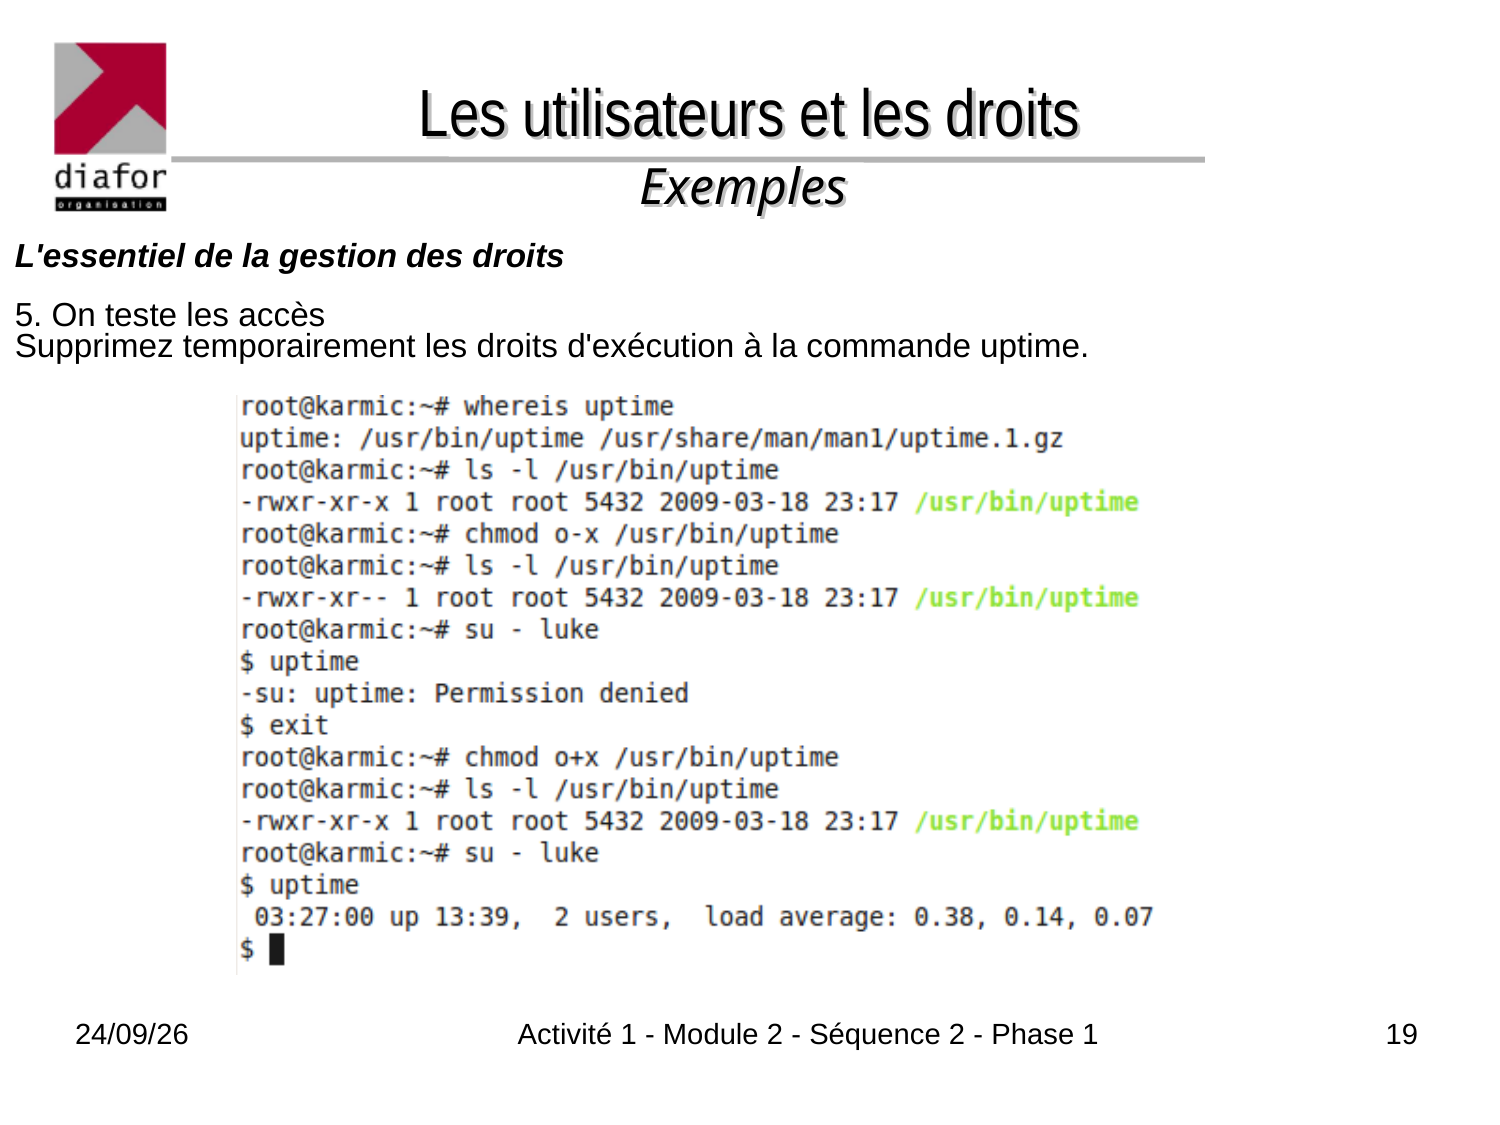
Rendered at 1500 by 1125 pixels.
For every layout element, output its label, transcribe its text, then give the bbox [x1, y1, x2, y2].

text_box L'essentiel de la gestion des droits [0, 236, 580, 282]
title Les utilisateurs et les droits Exemples [75, 45, 1426, 250]
text_box 5. On teste les accès Supprimez temporairement les droits d'exécution à la commande uptime. [0, 295, 1108, 371]
picture [236, 395, 1190, 975]
picture [53, 42, 168, 213]
